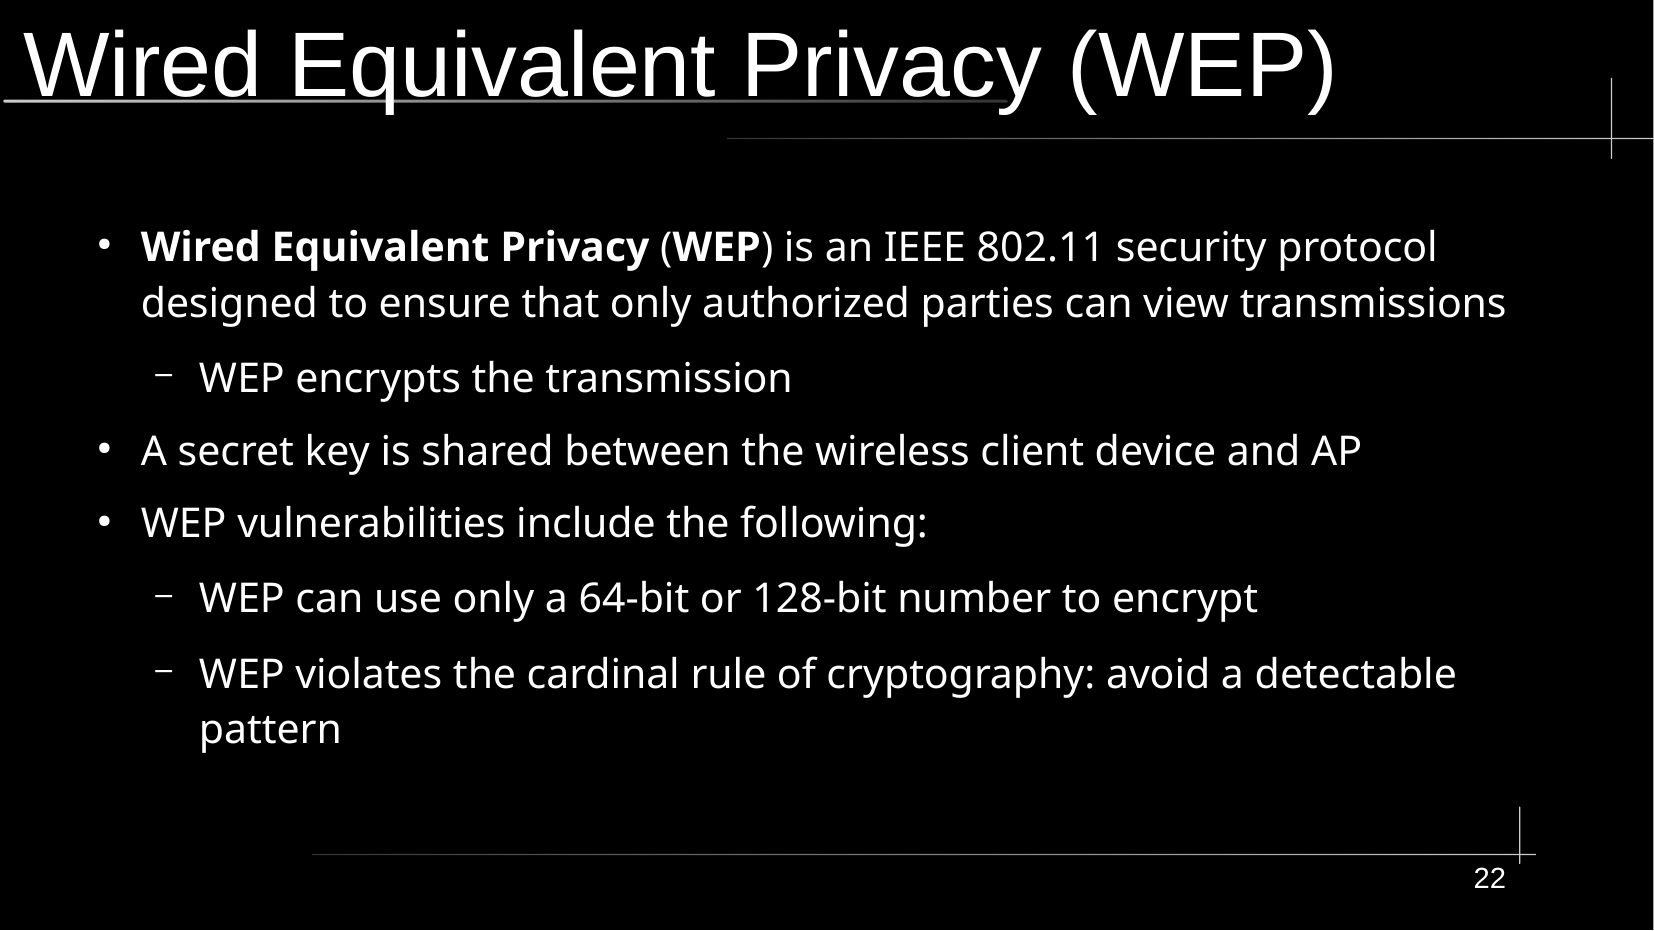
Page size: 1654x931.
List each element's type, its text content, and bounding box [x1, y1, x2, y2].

title Wired Equivalent Privacy (WEP) [23, 11, 1589, 119]
list Wired Equivalent Privacy (WEP) is an IEEE 802.11 security protocol designed to ensure that only authorized parties can view transmissions WEP encrypts the transmission A secret key is shared between the wireless client device and AP WEP vulnerabilities include the following: WEP can use only a 64-bit or 128-bit number to encrypt WEP violates the cardinal rule of cryptography: avoid a detectable pattern [82, 217, 1571, 758]
